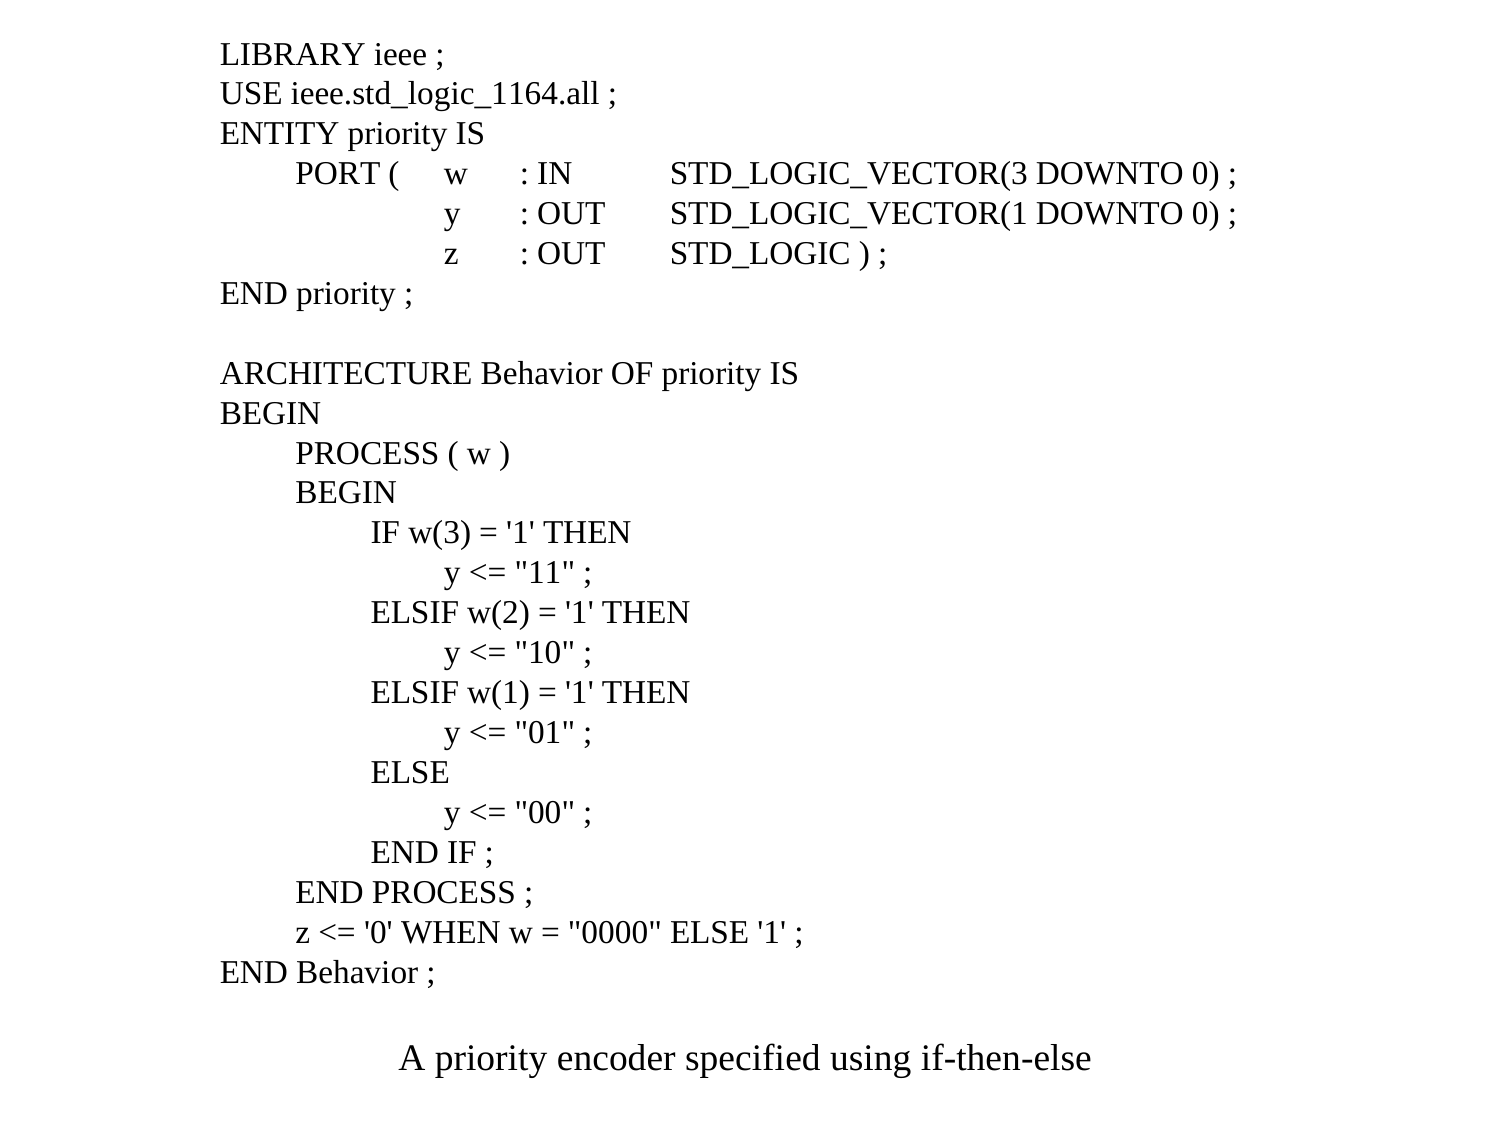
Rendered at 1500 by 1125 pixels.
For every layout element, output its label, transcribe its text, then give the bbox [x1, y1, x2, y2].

text_box A priority encoder specified using if-then-else [154, 1025, 1337, 1101]
text_box LIBRARY ieee ; USE ieee.std_logic_1164.all ; ENTITY priority IS PORT ( w : IN STD_LOGIC_VECTOR(3 DOWNTO 0) ; y : OUT STD_LOGIC_VECTOR(1 DOWNTO 0) ; z : OUT STD_LOGIC ) ; END priority ; ARCHITECTURE Behavior OF priority IS BEGIN PROCESS ( w ) BEGIN IF w(3) = '1' THEN y <= "11" ; ELSIF w(2) = '1' THEN y <= "10" ; ELSIF w(1) = '1' THEN y <= "01" ; ELSE y <= "00" ; END IF ; END PROCESS ; z <= '0' WHEN w = "0000" ELSE '1' ; END Behavior ; [205, 23, 1253, 998]
